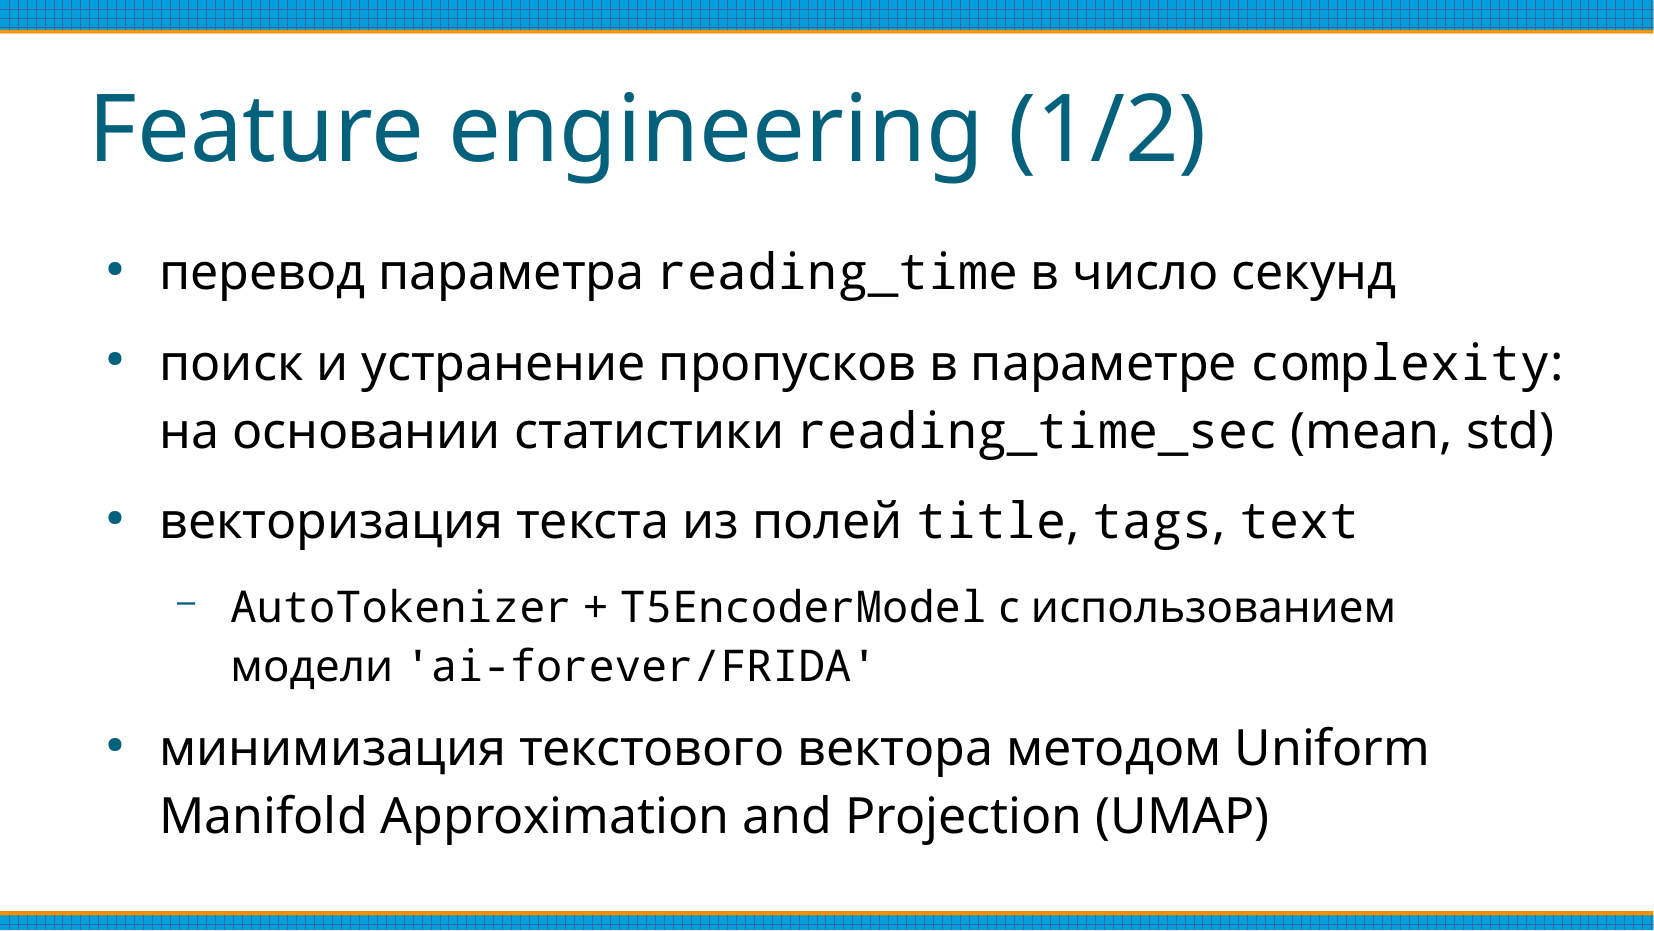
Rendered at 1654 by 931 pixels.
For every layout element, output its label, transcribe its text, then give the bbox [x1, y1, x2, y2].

title Feature engineering (1/2) [88, 44, 1565, 207]
list перевод параметра reading_time в число секунд поиск и устранение пропусков в параметре complexity: на основании статистики reading_time_sec (mean, std) векторизация текста из полей title, tags, text AutoTokenizer + T5EncoderModel с использованием модели 'ai-forever/FRIDA' минимизация текстового вектора методом Uniform Manifold Approximation and Projection (UMAP) [88, 236, 1565, 901]
text_box [412, 339, 425, 421]
text_box [675, 302, 687, 383]
